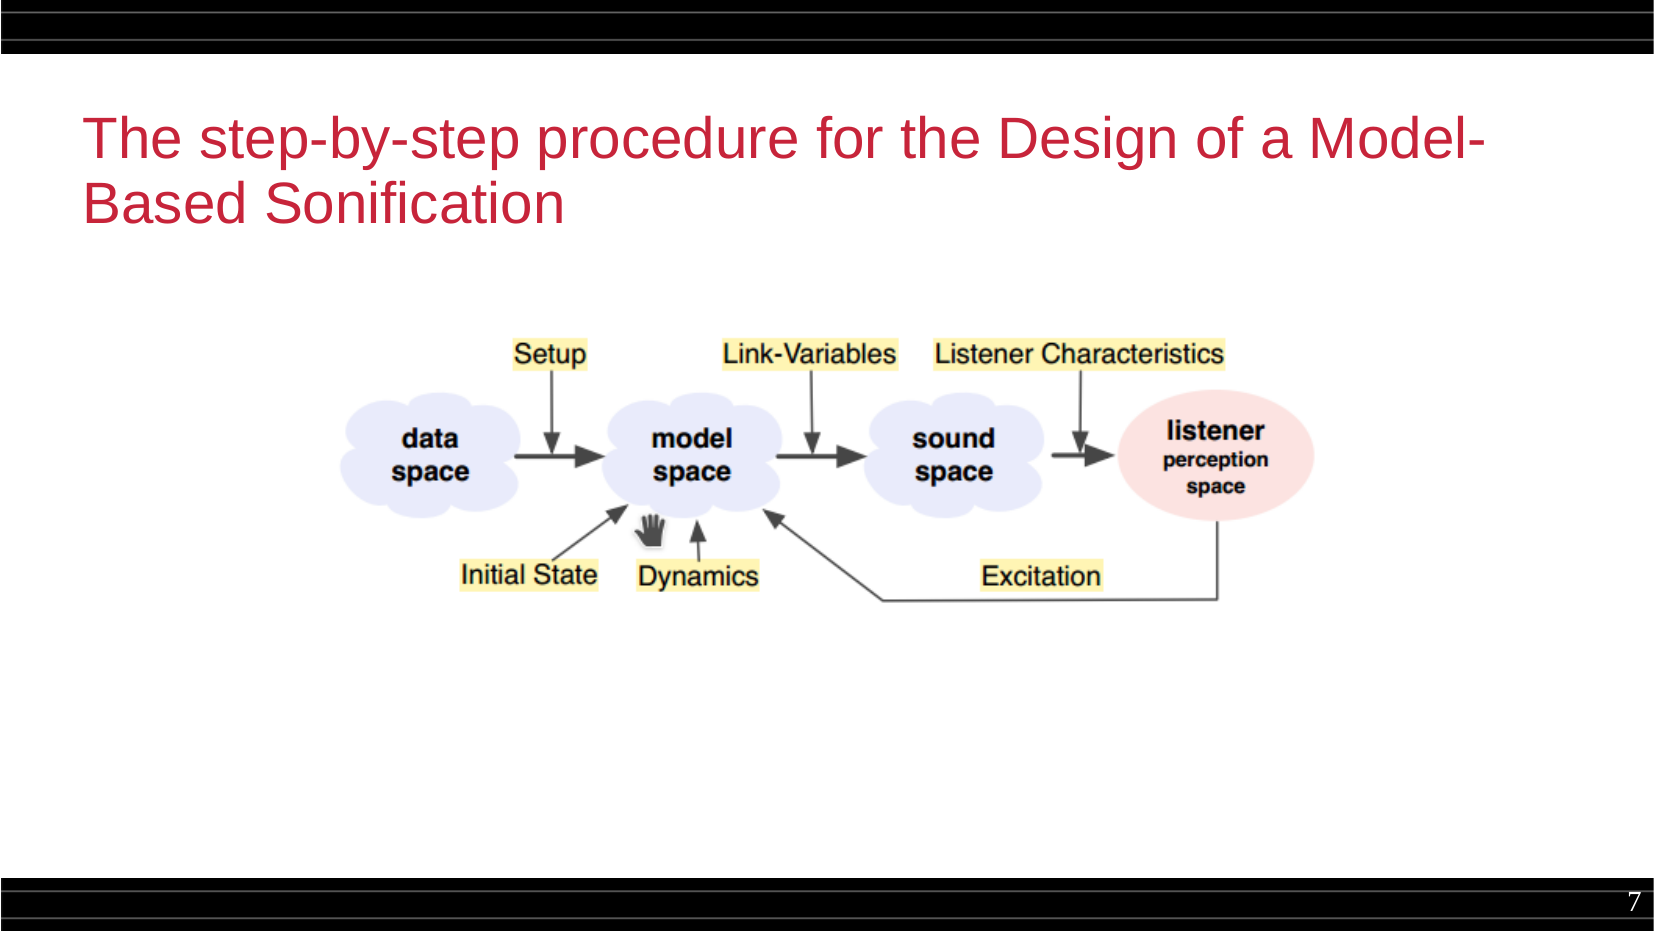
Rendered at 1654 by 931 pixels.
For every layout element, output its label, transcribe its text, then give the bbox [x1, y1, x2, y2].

picture [1, 878, 1654, 931]
picture [280, 307, 1382, 628]
title The step-by-step procedure for the Design of a Model-Based Sonification [82, 92, 1571, 249]
picture [1, 0, 1654, 54]
